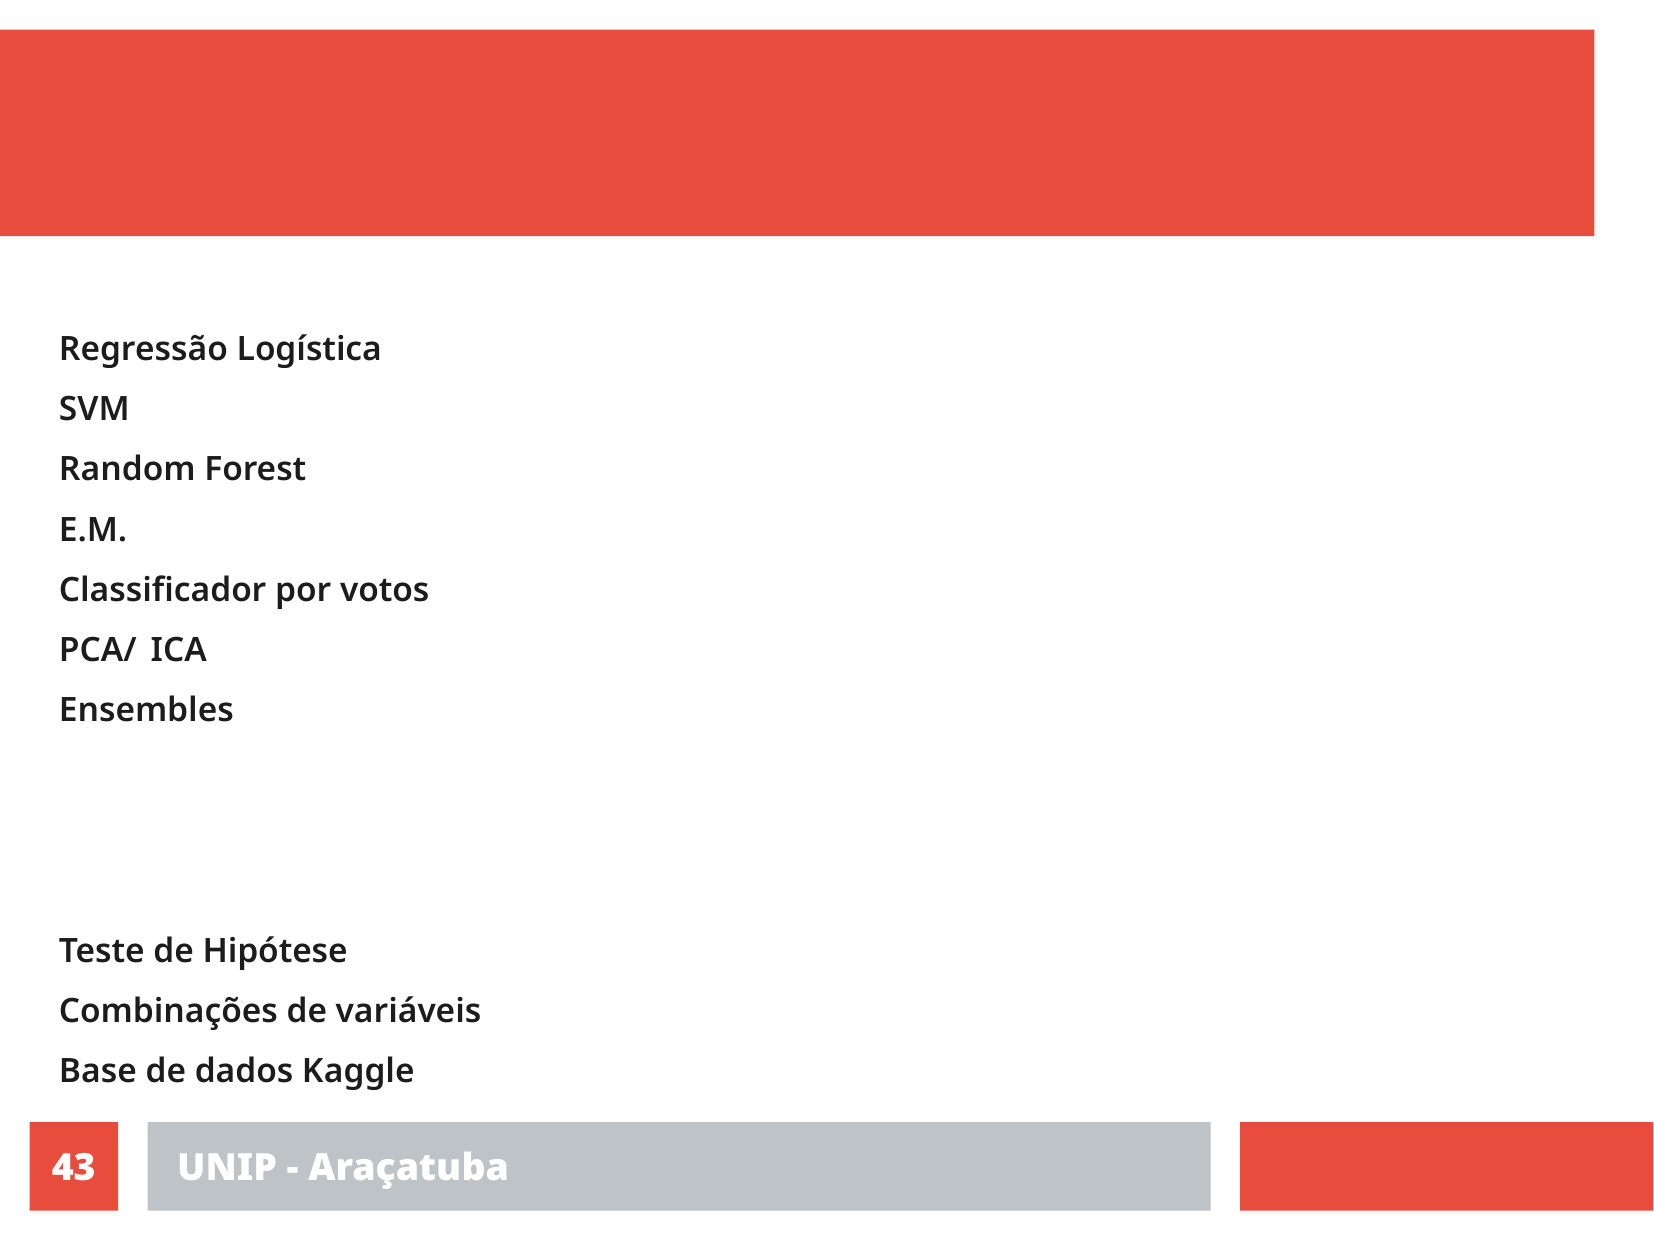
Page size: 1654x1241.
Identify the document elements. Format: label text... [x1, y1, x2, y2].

list Regressão Logística SVM Random Forest E.M. Classificador por votos PCA/ ICA Ensembles Teste de Hipótese Combinações de variáveis Base de dados Kaggle [59, 324, 1565, 1093]
